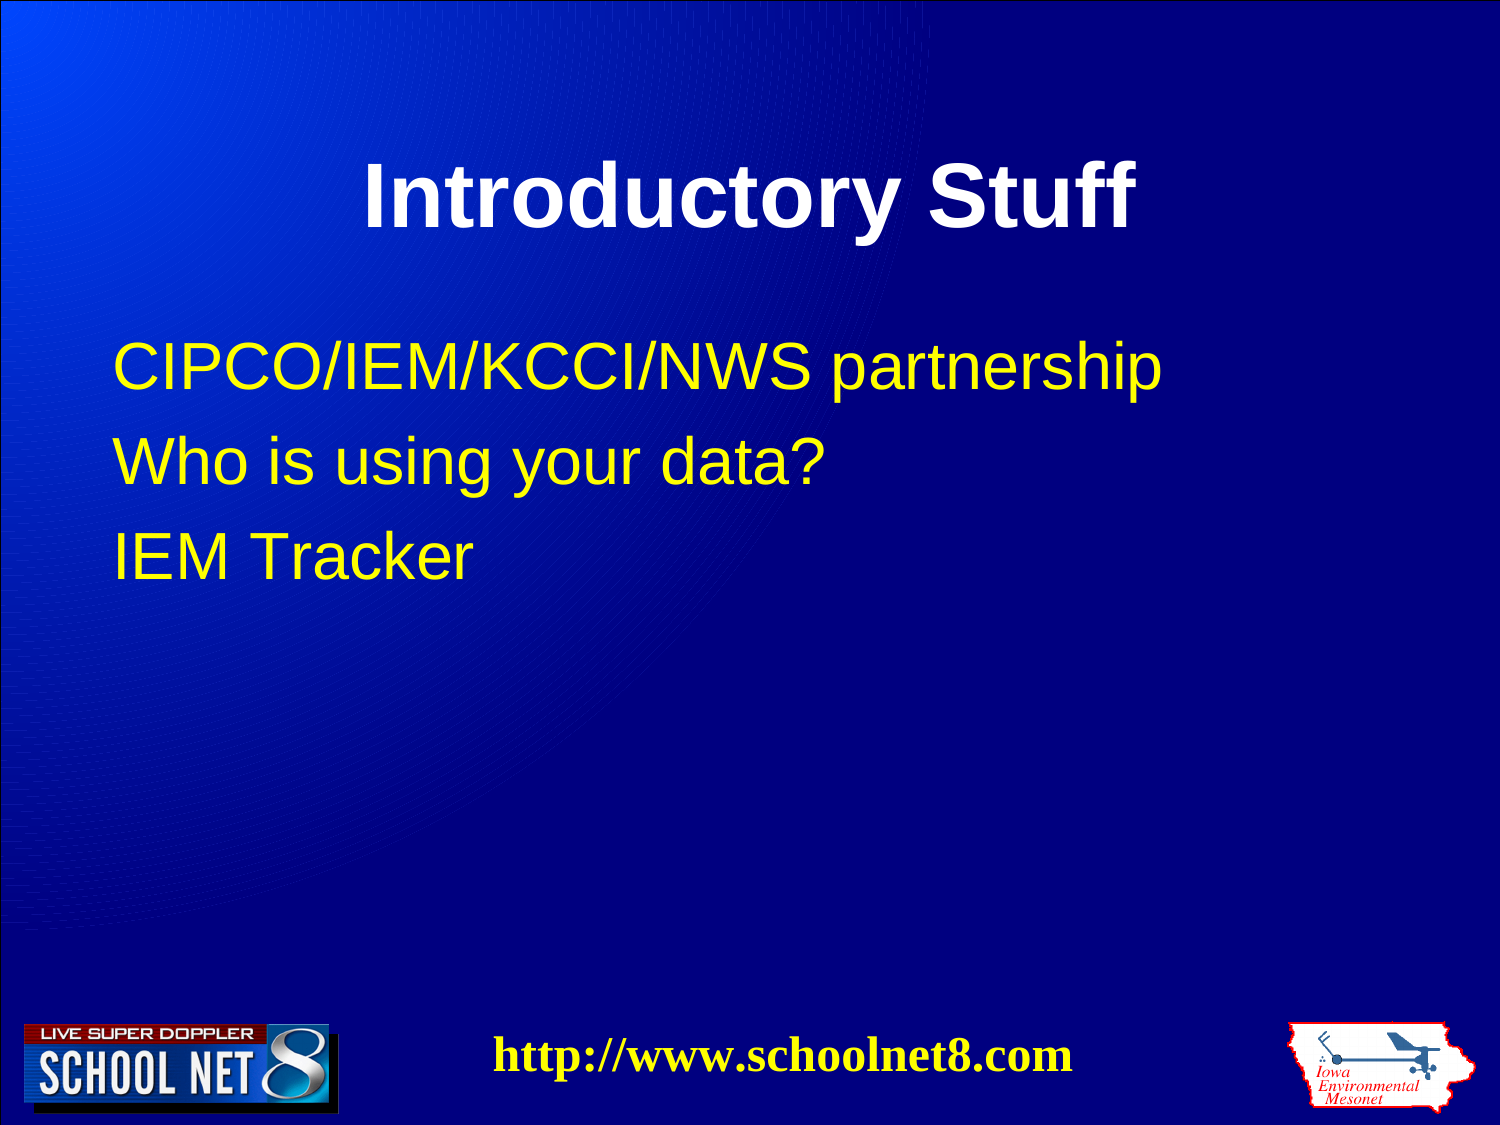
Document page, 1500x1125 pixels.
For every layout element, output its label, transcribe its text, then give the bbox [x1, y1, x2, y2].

picture [24, 1024, 329, 1103]
picture [1287, 1021, 1476, 1114]
title Introductory Stuff [112, 78, 1388, 309]
list CIPCO/IEM/KCCI/NWS partnership Who is using your data? IEM Tracker [112, 324, 1388, 1001]
